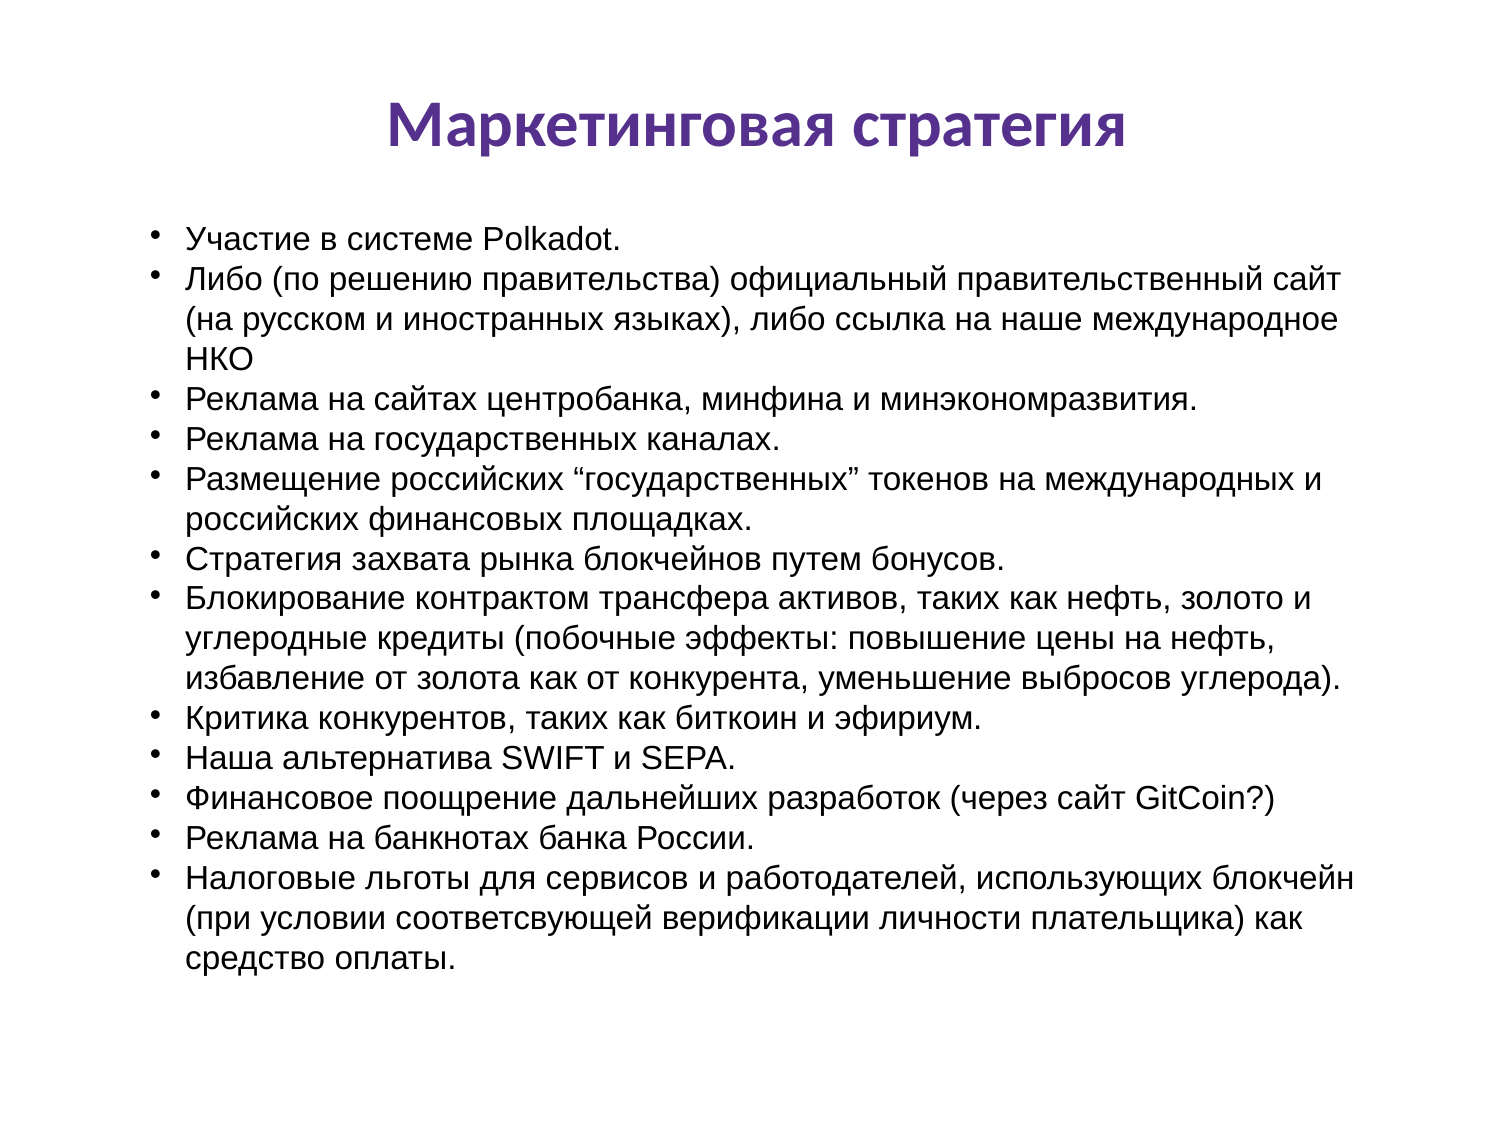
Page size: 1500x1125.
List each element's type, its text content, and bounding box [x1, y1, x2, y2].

text_box Участие в системе Polkadot. Либо (по решению правительства) официальный правительственный сайт (на русском и иностранных языках), либо ссылка на наше международное НКО Реклама на сайтах центробанка, минфина и минэкономразвития. Реклама на государственных каналах. Размещение российских “государственных” токенов на международных и российских финансовых площадках. Стратегия захвата рынка блокчейнов путем бонусов. Блокирование контрактом трансфера активов, таких как нефть, золото и углеродные кредиты (побочные эффекты: повышение цены на нефть, избавление от золота как от конкурента, уменьшение выбросов углерода). Критика конкурентов, таких как биткоин и эфириум. Наша альтернатива SWIFT и SEPA. Финансовое поощрение дальнейших разработок (через сайт GitCoin?) Реклама на банкнотах банка России. Налоговые льготы для сервисов и работодателей, использующих блокчейн (при условии соответсвующей верификации личности плательщика) как средство оплаты. [134, 209, 1410, 1053]
text_box Маркетинговая стратегия [120, 43, 1395, 196]
